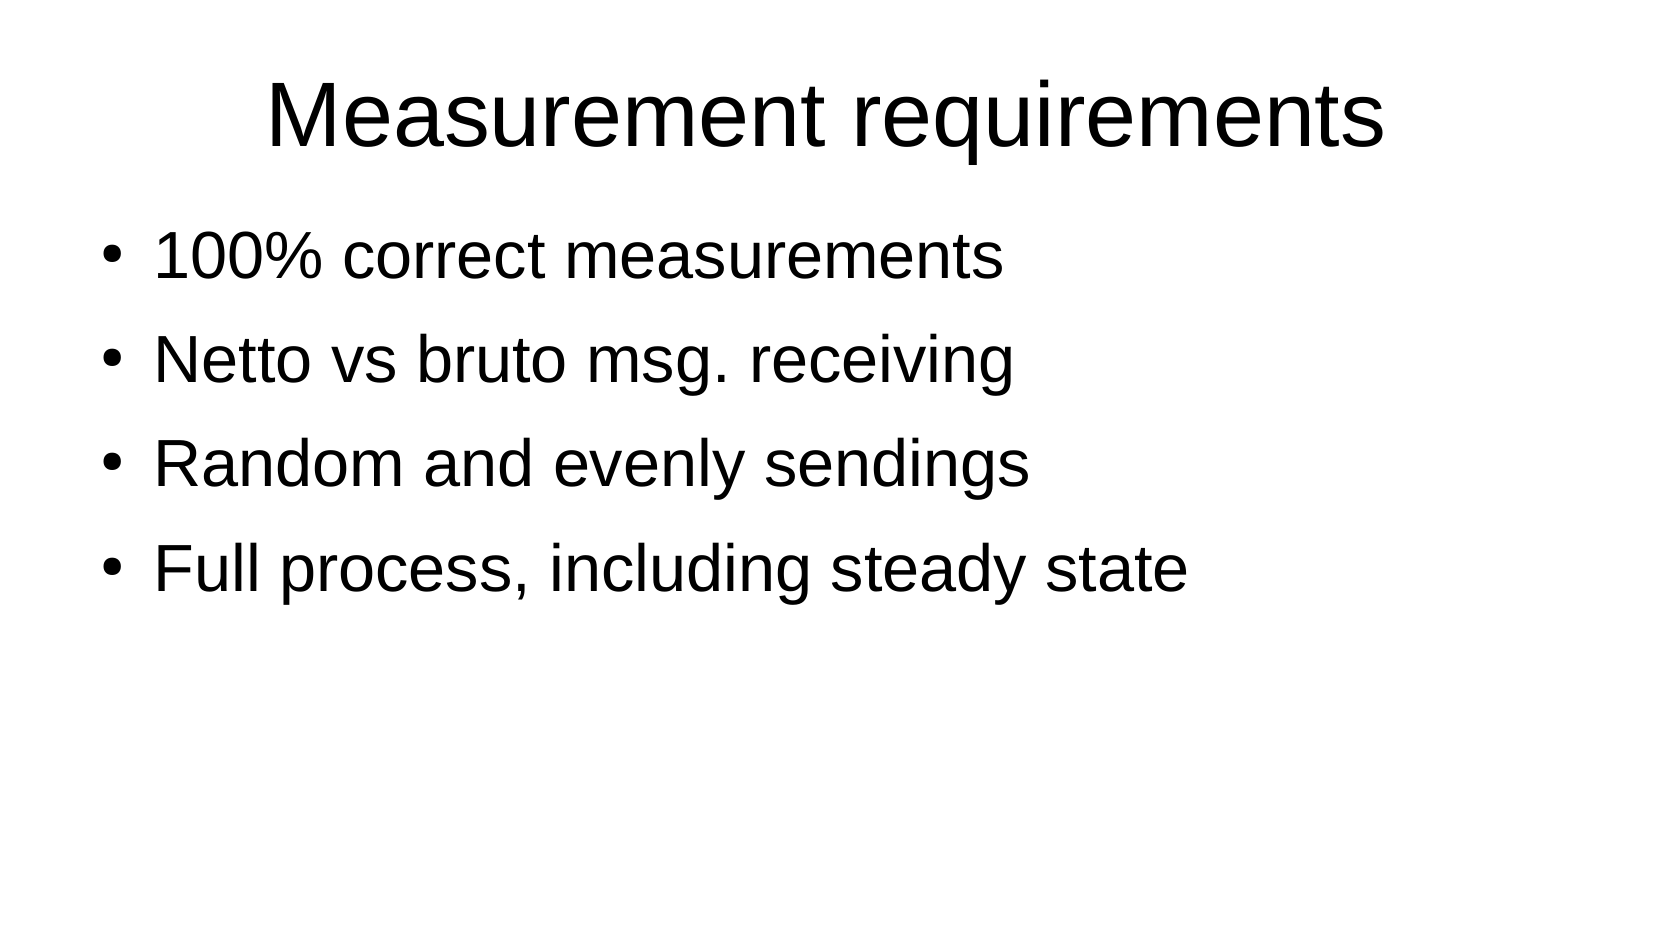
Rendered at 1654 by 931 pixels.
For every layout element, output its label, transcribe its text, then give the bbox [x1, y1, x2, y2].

title Measurement requirements [82, 37, 1571, 193]
list 100% correct measurements Netto vs bruto msg. receiving Random and evenly sendings Full process, including steady state [82, 217, 1571, 758]
